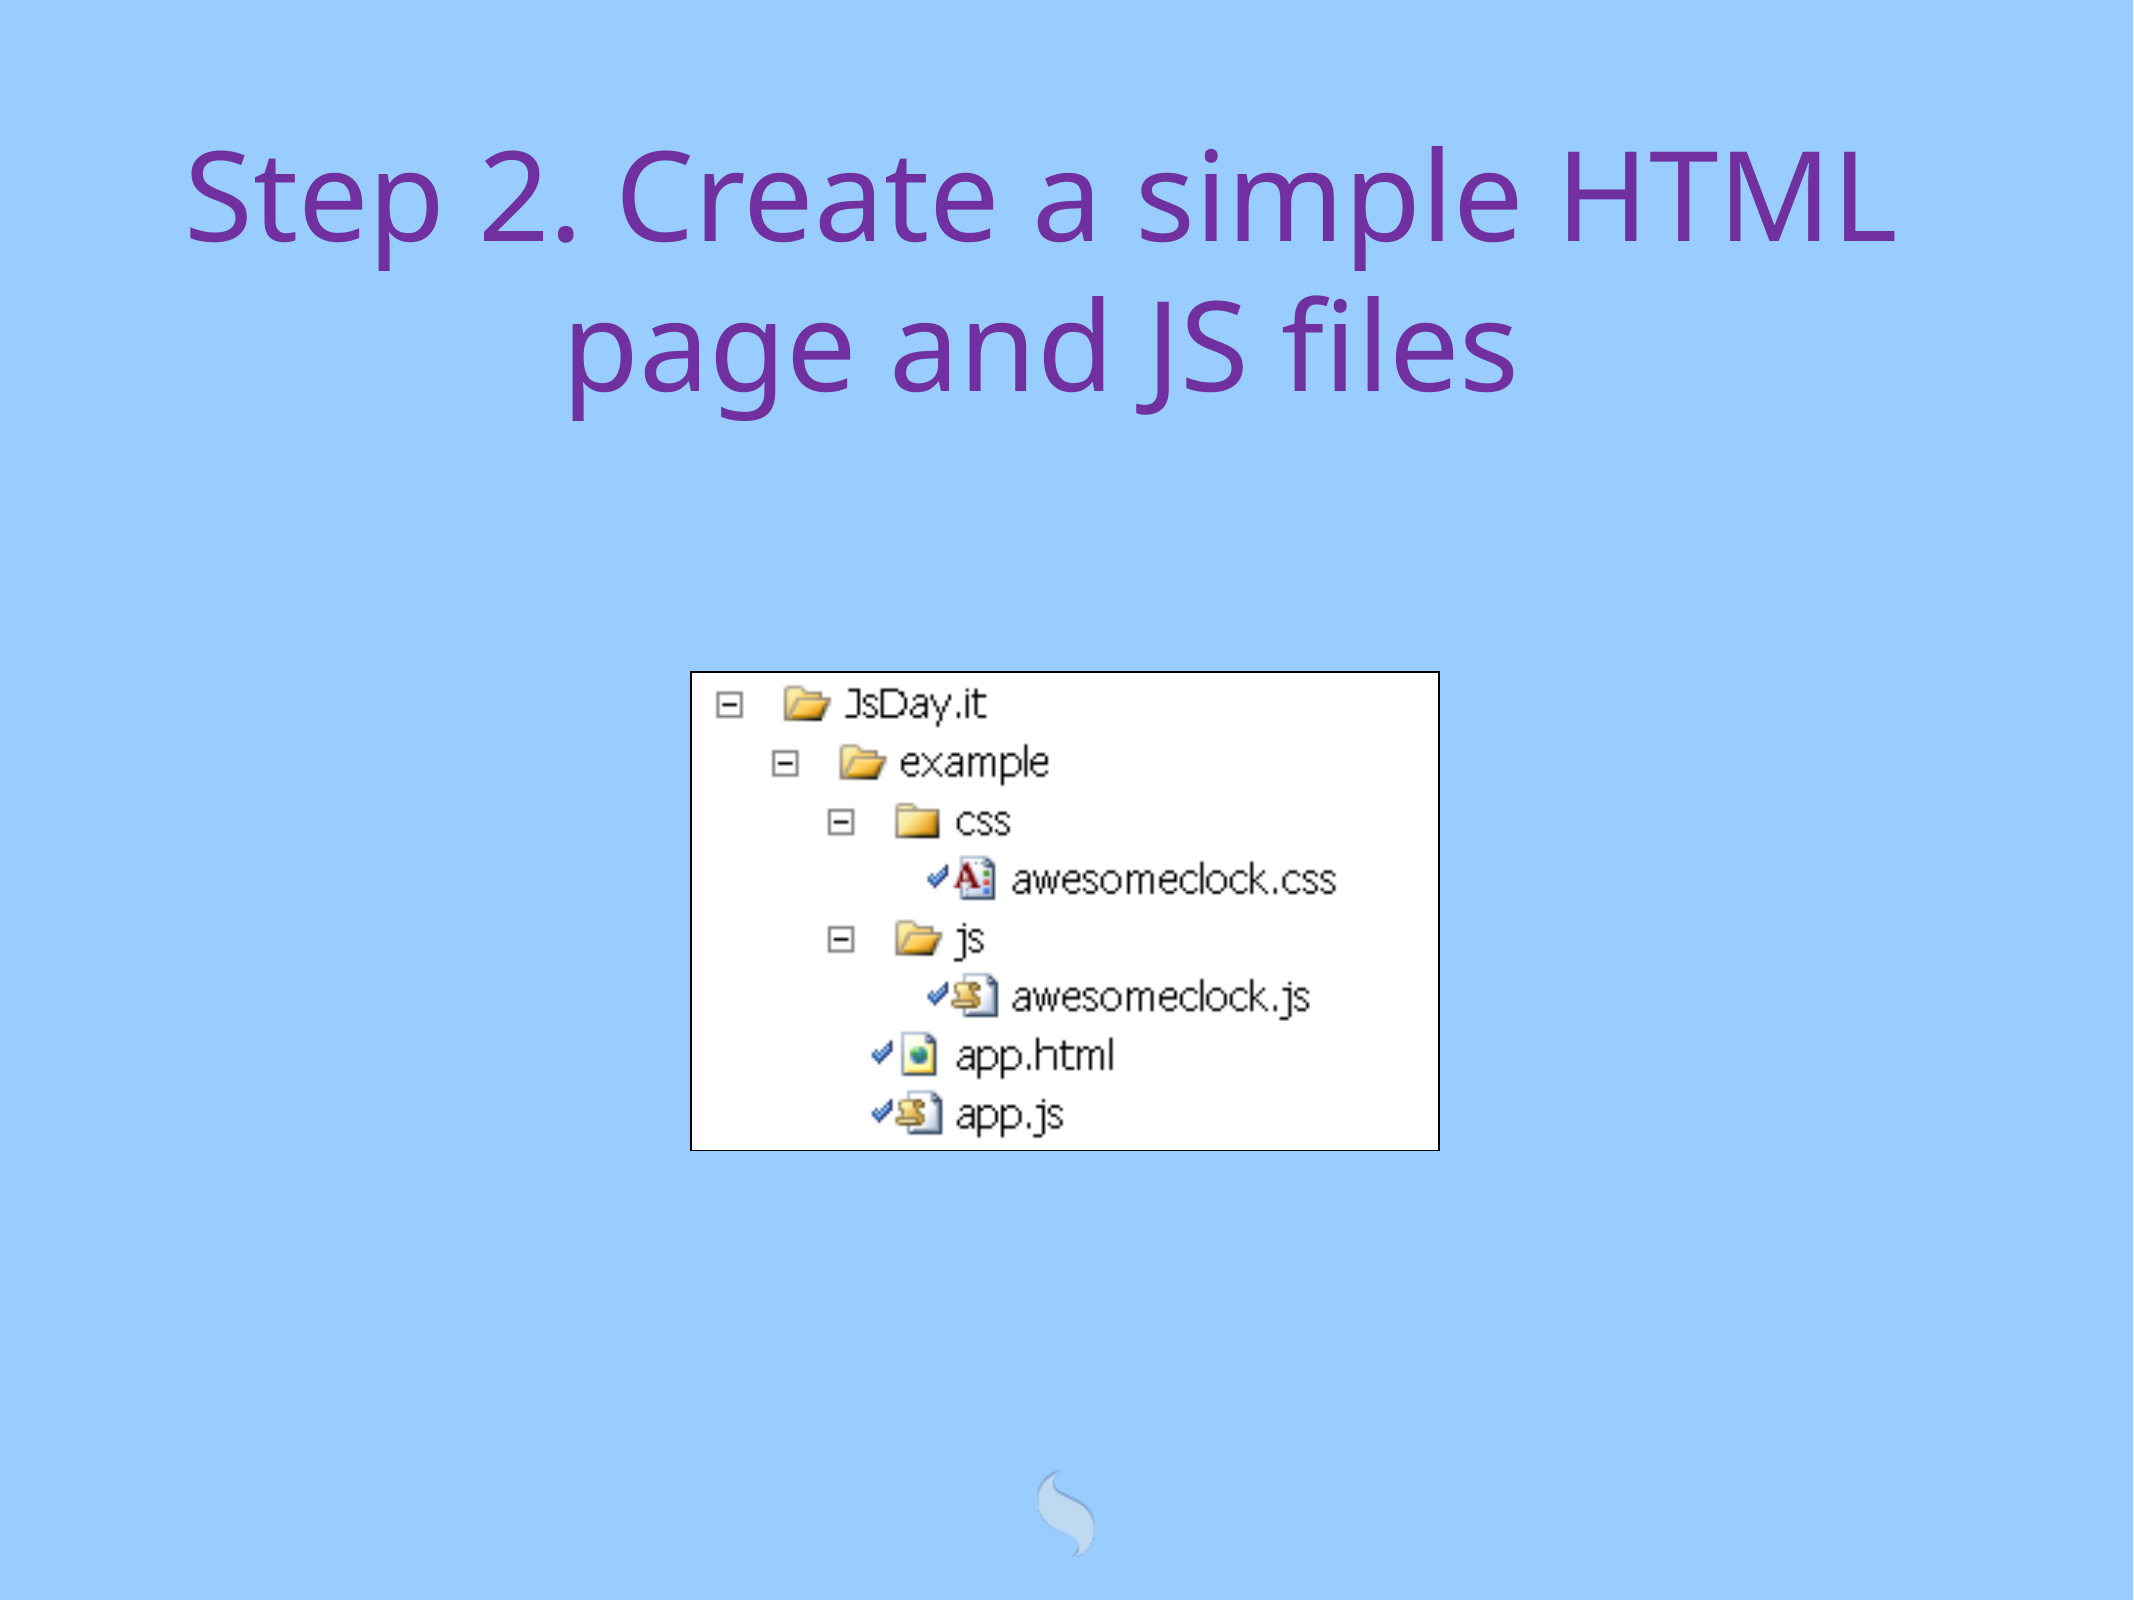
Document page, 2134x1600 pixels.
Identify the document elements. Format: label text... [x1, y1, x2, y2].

picture [1035, 1470, 1098, 1561]
picture [691, 672, 1439, 1150]
text_box Step 2. Create a simple HTML page and JS files [116, 112, 1967, 425]
